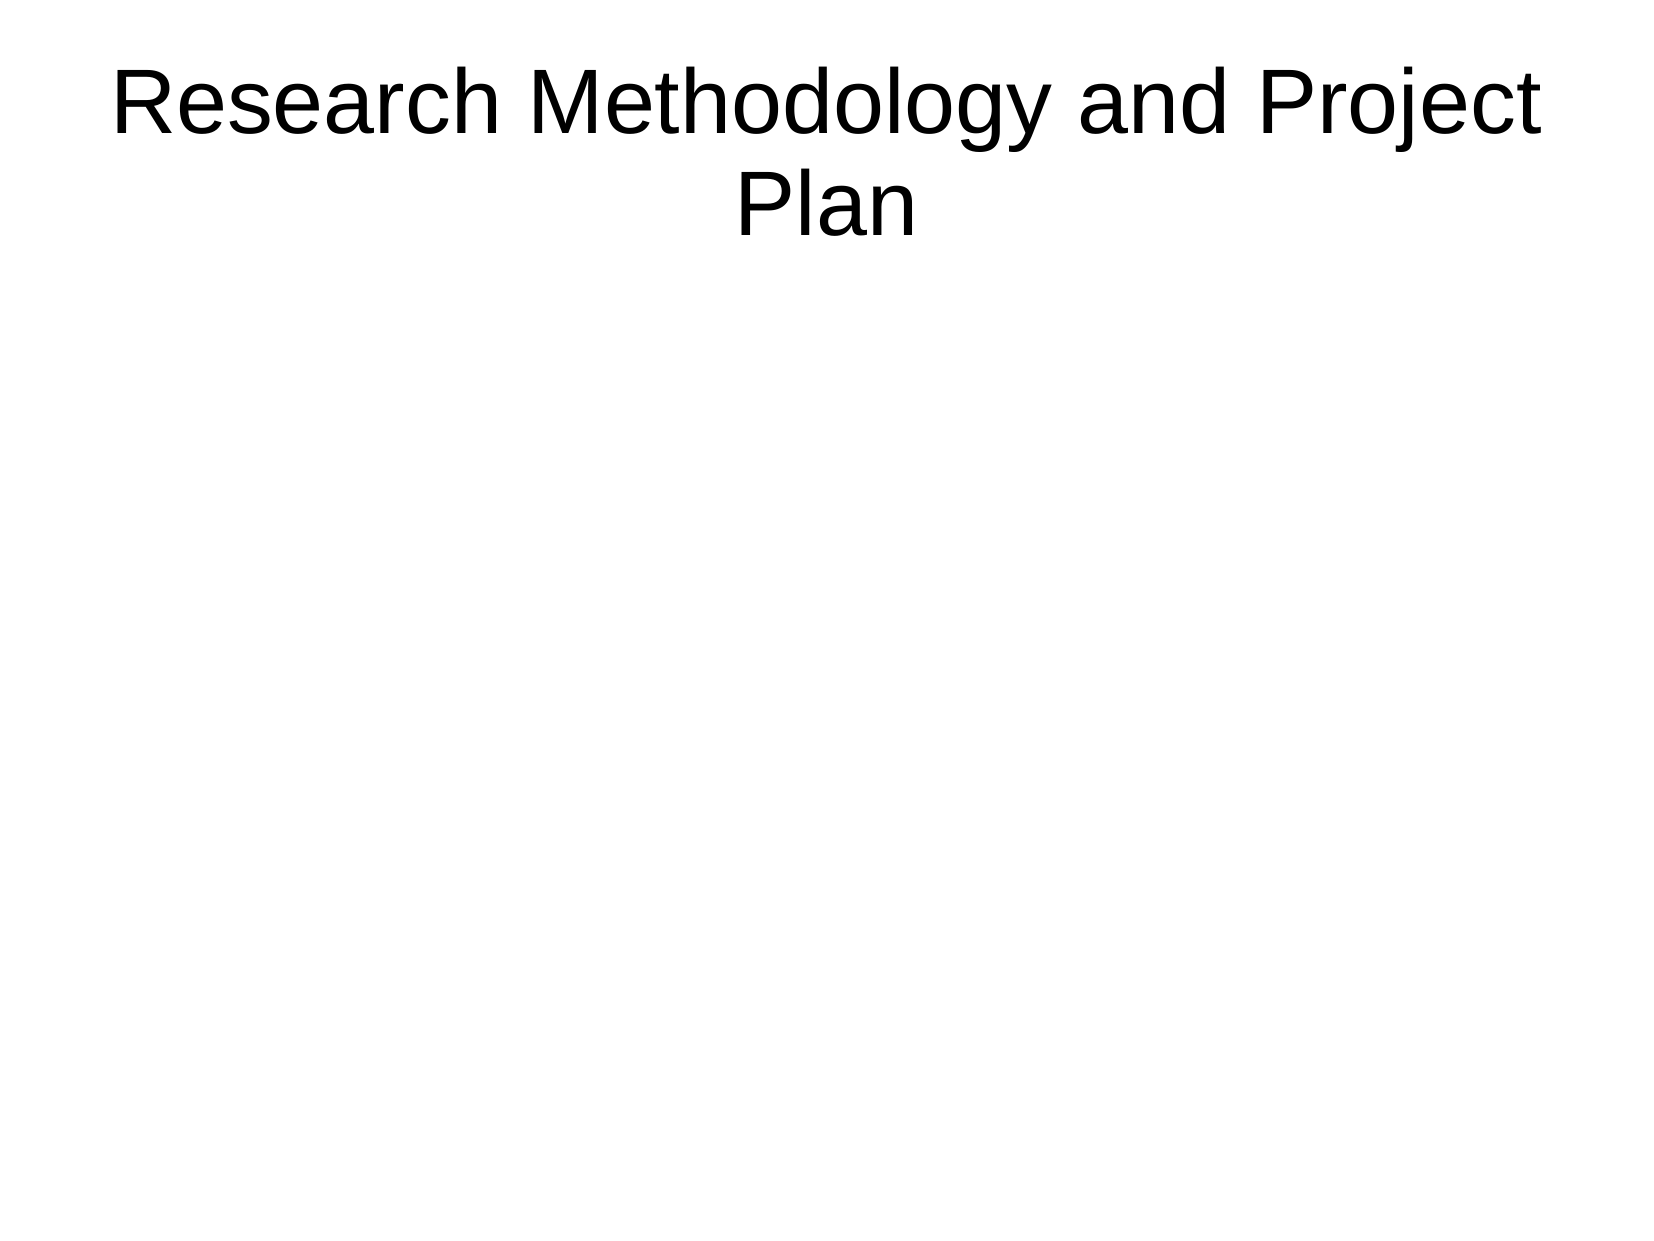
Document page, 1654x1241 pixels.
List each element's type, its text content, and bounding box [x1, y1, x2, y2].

title Research Methodology and Project Plan [82, 49, 1571, 257]
